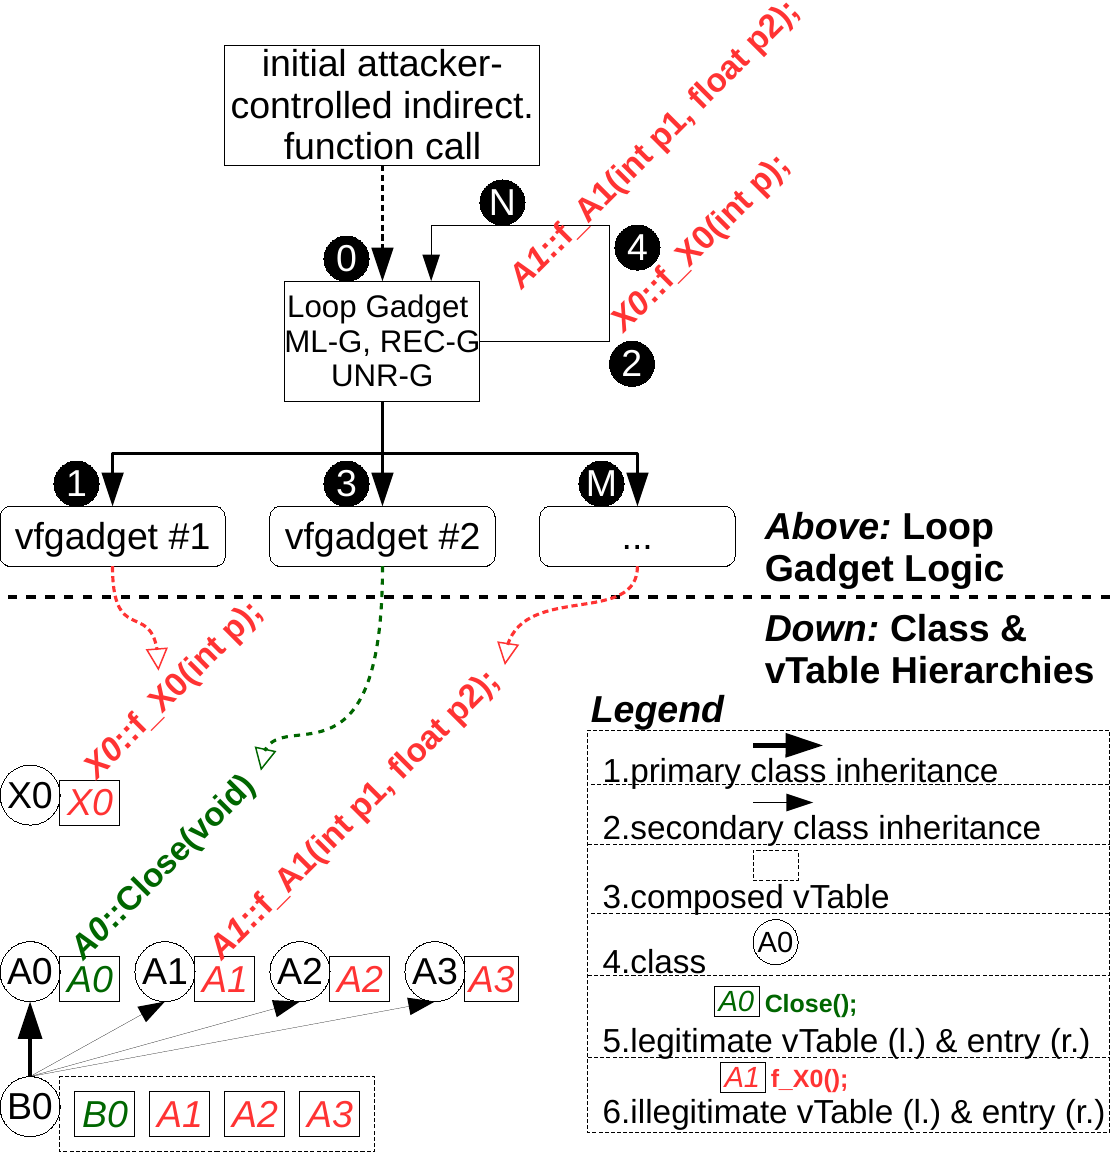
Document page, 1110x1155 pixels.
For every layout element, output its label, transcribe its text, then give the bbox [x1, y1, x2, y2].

text_box vfgadget #1 [0, 506, 226, 567]
text_box A3 [464, 956, 519, 1002]
text_box Above: Loop Gadget Logic [750, 498, 1051, 597]
text_box initial attacker- controlled indirect. function call [224, 45, 540, 166]
text_box A0 [787, 952, 796, 962]
text_box A3 [404, 941, 464, 1002]
text_box Close(); [750, 982, 873, 1015]
text_box X0 [97, 797, 109, 813]
text_box A1 [210, 975, 219, 982]
text_box A1::f_A1(int p1, float p2); [484, 0, 825, 316]
text_box ... [539, 506, 736, 567]
text_box B0 [74, 1091, 135, 1137]
text_box 0 [323, 236, 370, 282]
text_box A3 [299, 1091, 360, 1137]
text_box A0 [714, 989, 750, 1015]
text_box 4 [614, 225, 660, 270]
text_box A2 [269, 941, 329, 1002]
text_box A2 [224, 1091, 285, 1137]
text_box X0::f_X0(int p); [59, 566, 298, 805]
text_box X0 [0, 765, 61, 826]
text_box N [479, 179, 526, 226]
text_box A0::Close(void) [46, 750, 282, 986]
text_box A0 [741, 993, 750, 1009]
text_box A1::f_A1(int p1, float p2); [184, 645, 525, 986]
text_box Legend [576, 681, 750, 738]
text_box A1 [134, 941, 194, 1002]
text_box 6.illegitimate vTable (l.) & entry (r.) [588, 1106, 1110, 1155]
text_box 4.class [588, 936, 787, 989]
text_box Down: Class & vTable Hierarchies [750, 600, 1110, 741]
text_box 3 [323, 461, 370, 507]
text_box 3.composed vTable [588, 893, 940, 952]
text_box 1 [53, 461, 100, 507]
text_box A2 [329, 956, 390, 1002]
text_box Loop Gadget ML-G, REC-G UNR-G [284, 281, 480, 402]
text_box X0 [59, 780, 120, 826]
text_box 2.secondary class inheritance [588, 802, 1087, 893]
text_box vfgadget #2 [269, 506, 496, 567]
text_box M [578, 461, 625, 507]
text_box A1 [149, 1091, 210, 1137]
text_box 1.primary class inheritance [588, 745, 1054, 836]
text_box X0::f_X0(int p); [587, 120, 826, 358]
text_box A0 [59, 956, 120, 1002]
text_box 2 [609, 344, 655, 387]
text_box B0 [0, 1076, 61, 1137]
text_box 5.legitimate vTable (l.) & entry (r.) [588, 1015, 1110, 1106]
text_box A0 [97, 969, 109, 990]
text_box A1 [194, 956, 255, 1002]
text_box A0 [0, 941, 59, 1002]
